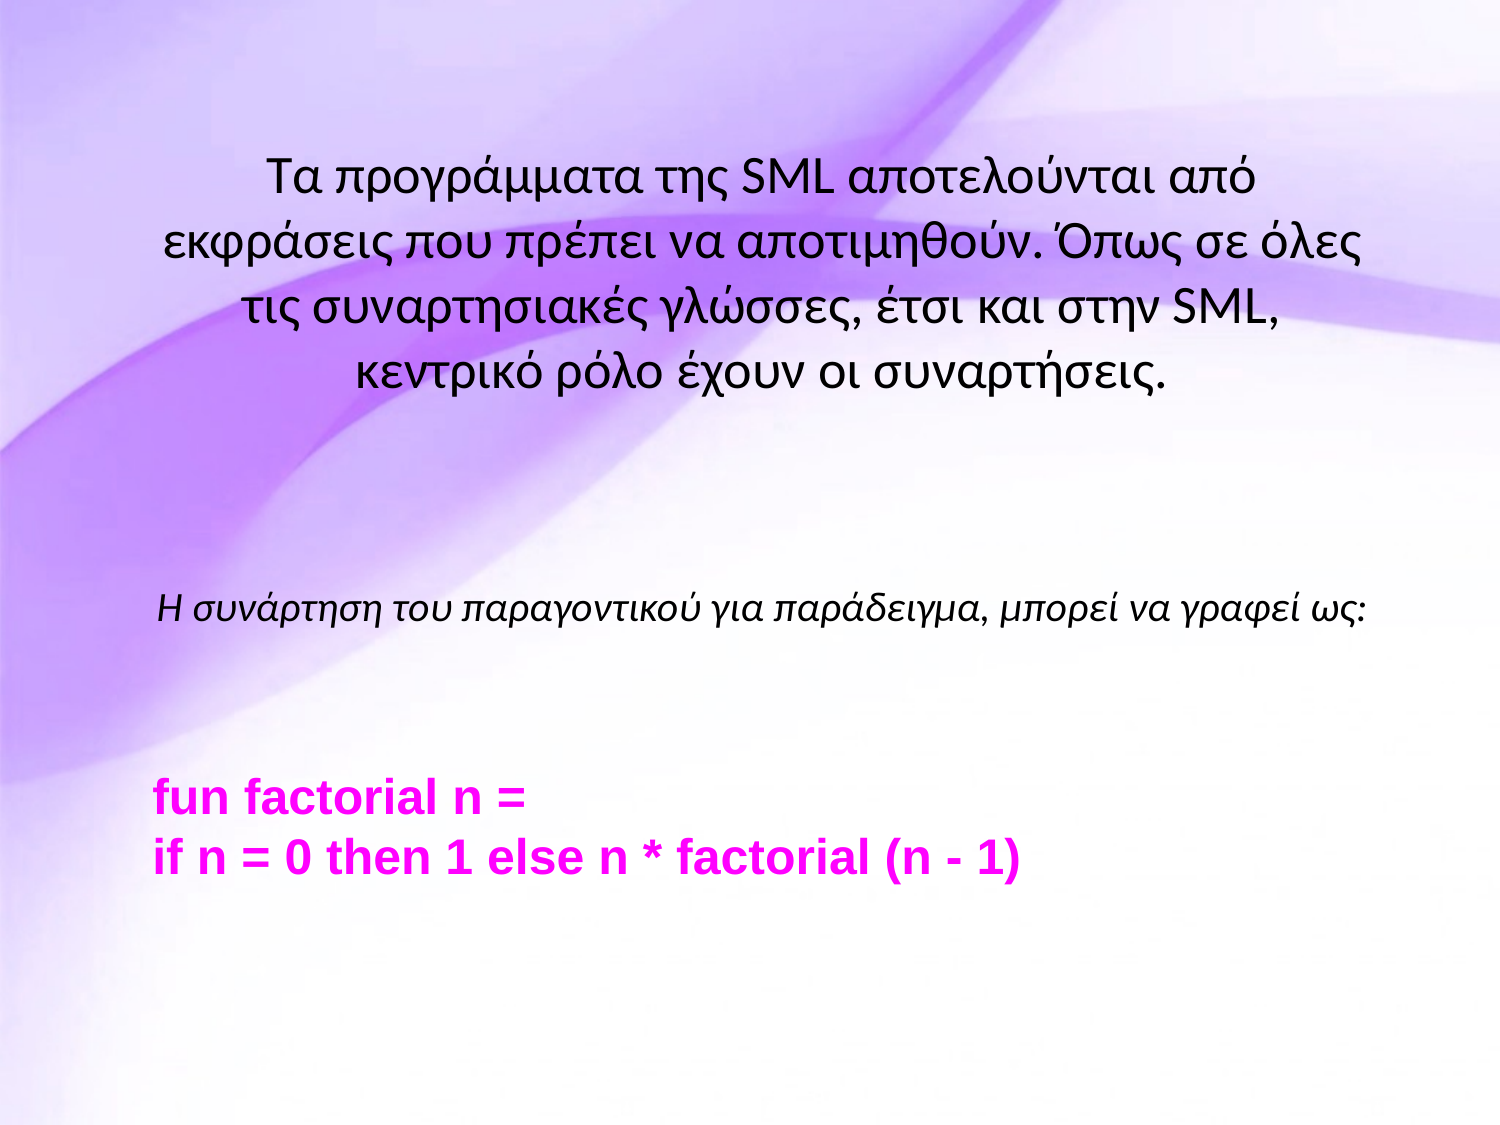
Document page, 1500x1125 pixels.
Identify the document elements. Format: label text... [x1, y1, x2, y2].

picture [0, 0, 1500, 1125]
text_box Τα προγράμματα της SML αποτελούνται από εκφράσεις που πρέπει να αποτιμηθούν. Όπως σε όλες τις συναρτησιακές γλώσσες, έτσι και στην SML, κεντρικό ρόλο έχουν οι συναρτήσεις. Η συνάρτηση του παραγοντικού για παράδειγμα, μπορεί να γραφεί ως: fun factorial n = if n = 0 then 1 else n * factorial (n - 1) [137, 87, 1388, 893]
